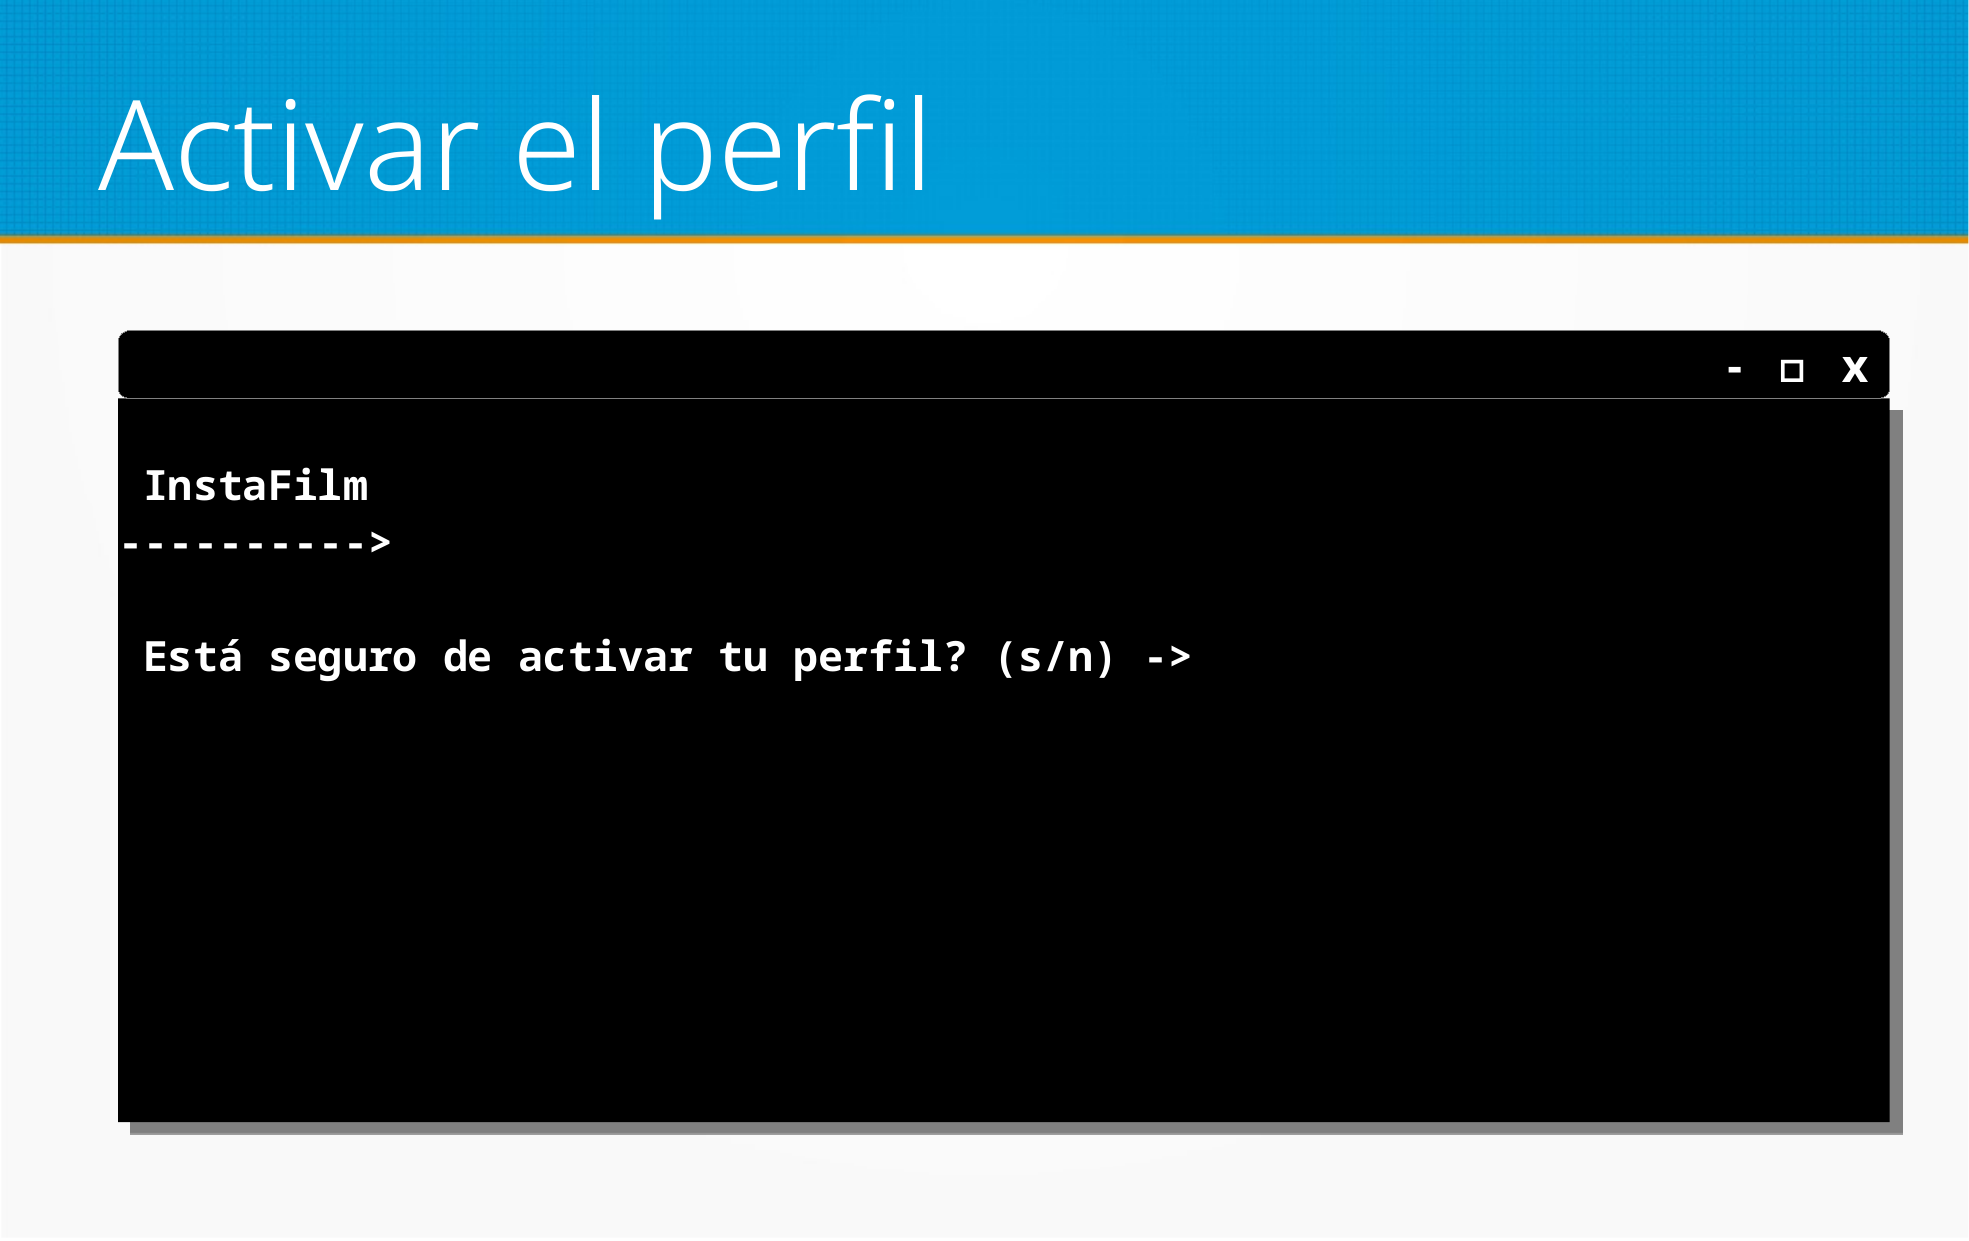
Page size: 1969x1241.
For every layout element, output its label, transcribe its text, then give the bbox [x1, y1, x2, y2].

text_box InstaFilm ----------> Está seguro de activar tu perfil? (s/n) -> [118, 398, 1890, 1123]
text_box - □ x [118, 330, 1890, 399]
picture [0, 233, 1969, 1241]
title Activar el perfil [98, 19, 1870, 227]
